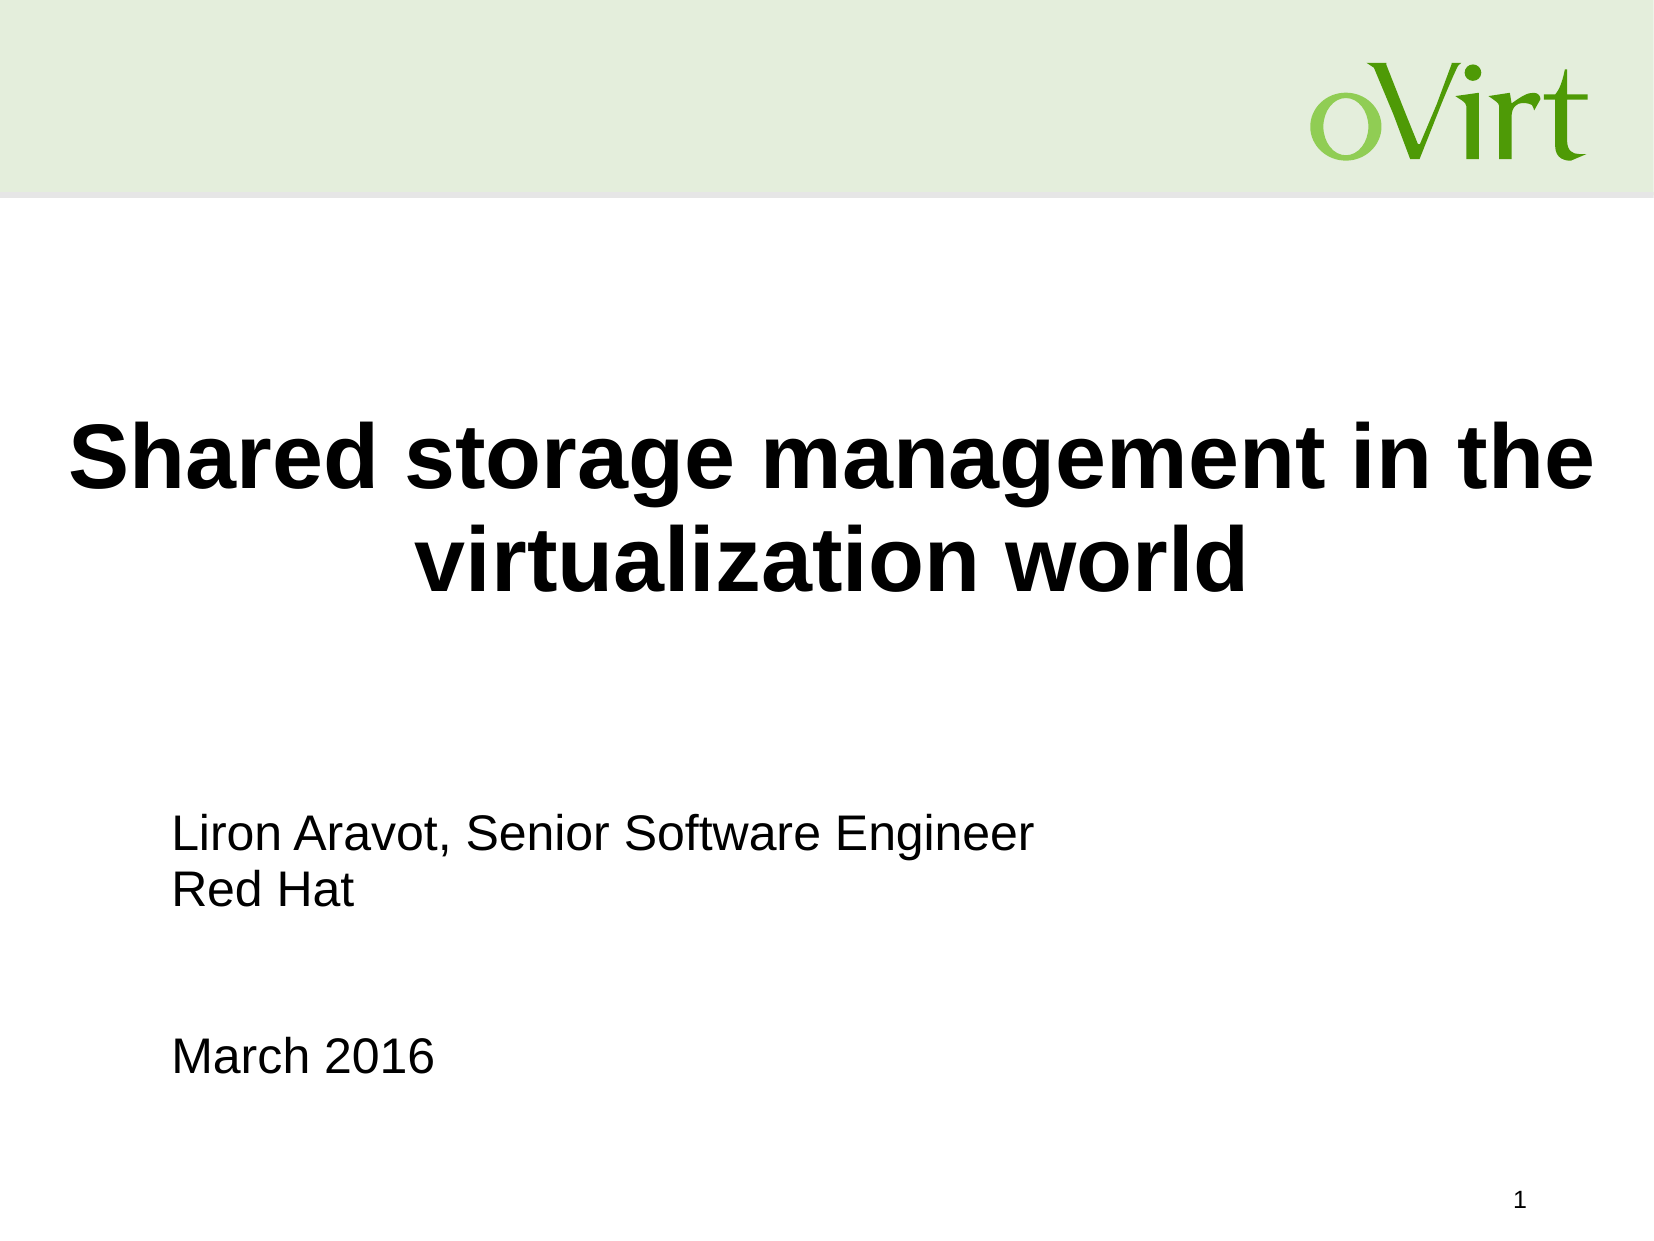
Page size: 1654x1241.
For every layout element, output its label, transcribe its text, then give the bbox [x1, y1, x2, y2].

text_box Shared storage management in the virtualization world [45, 405, 1621, 965]
text_box Liron Aravot, Senior Software Engineer Red Hat March 2016 [171, 749, 1544, 1085]
